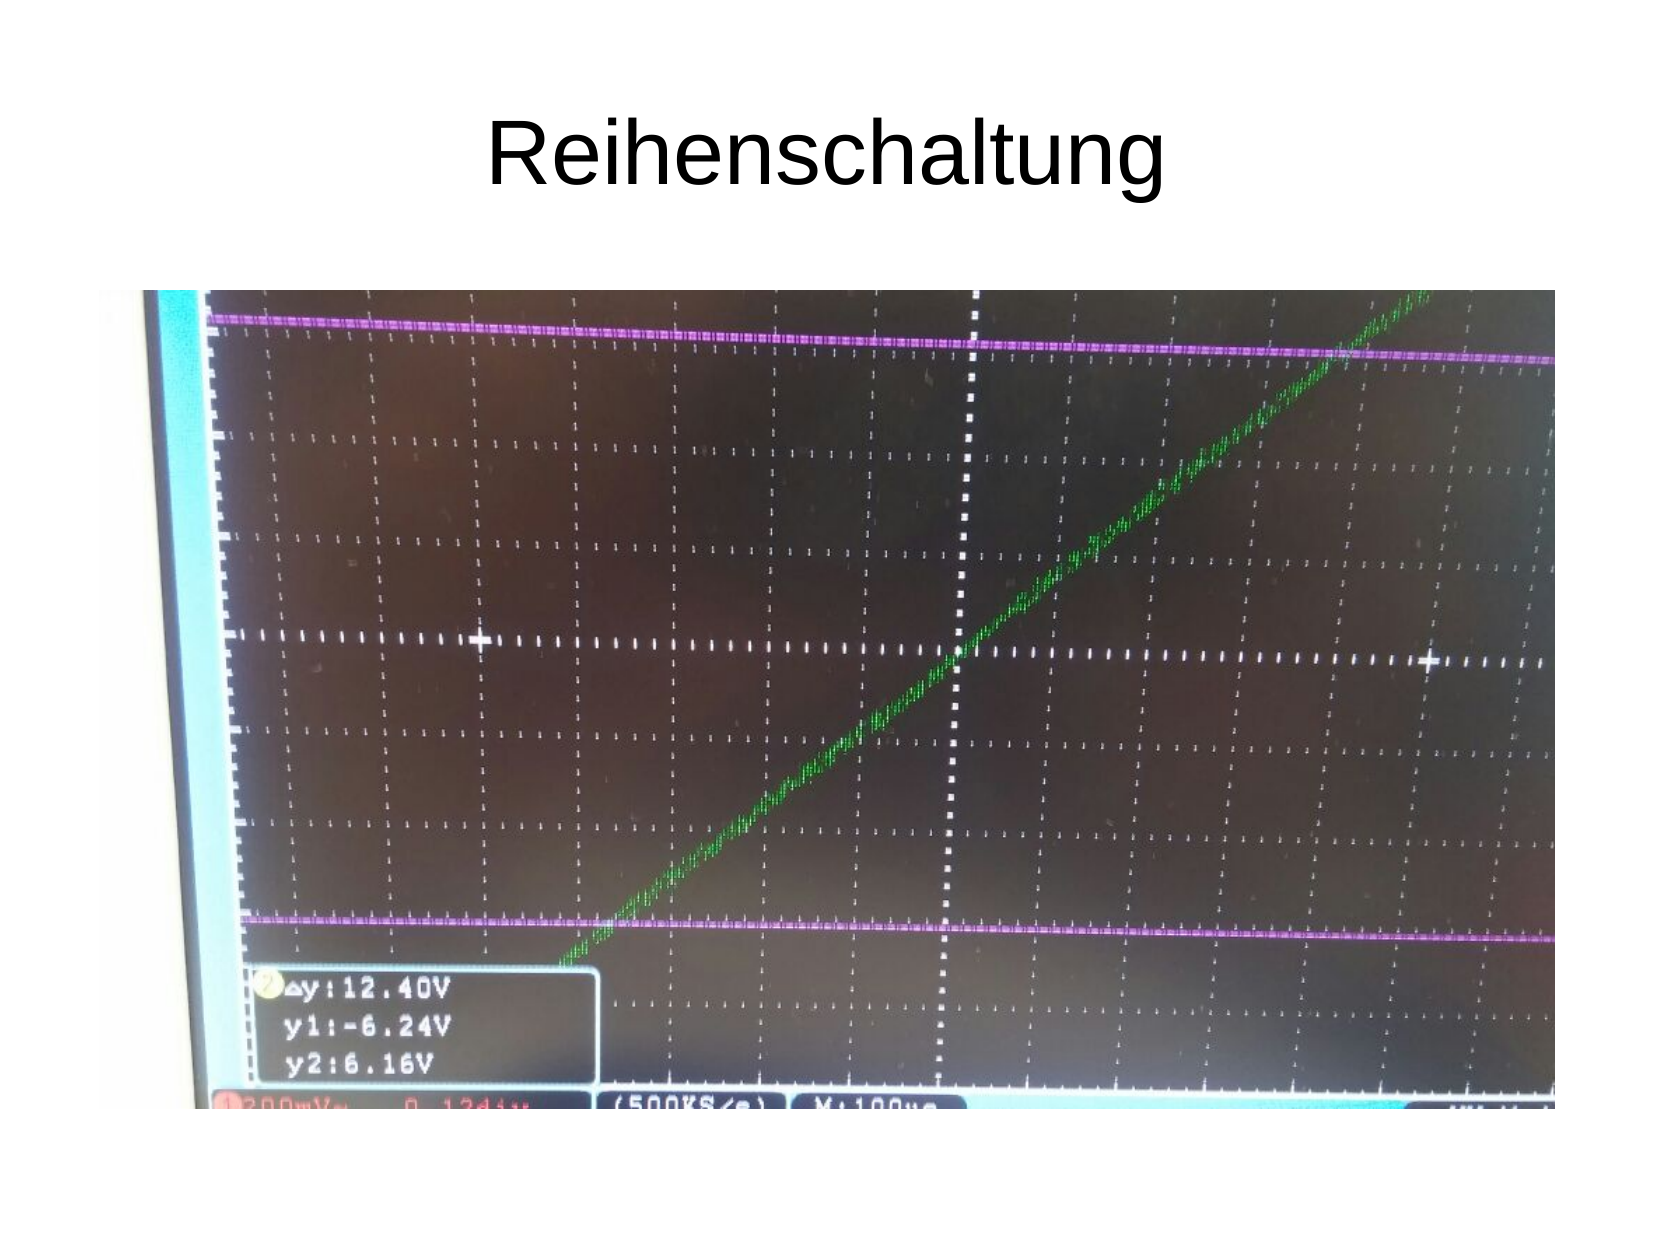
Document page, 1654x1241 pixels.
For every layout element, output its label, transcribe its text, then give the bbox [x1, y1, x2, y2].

picture [99, 290, 1555, 1109]
title Reihenschaltung [82, 49, 1571, 257]
